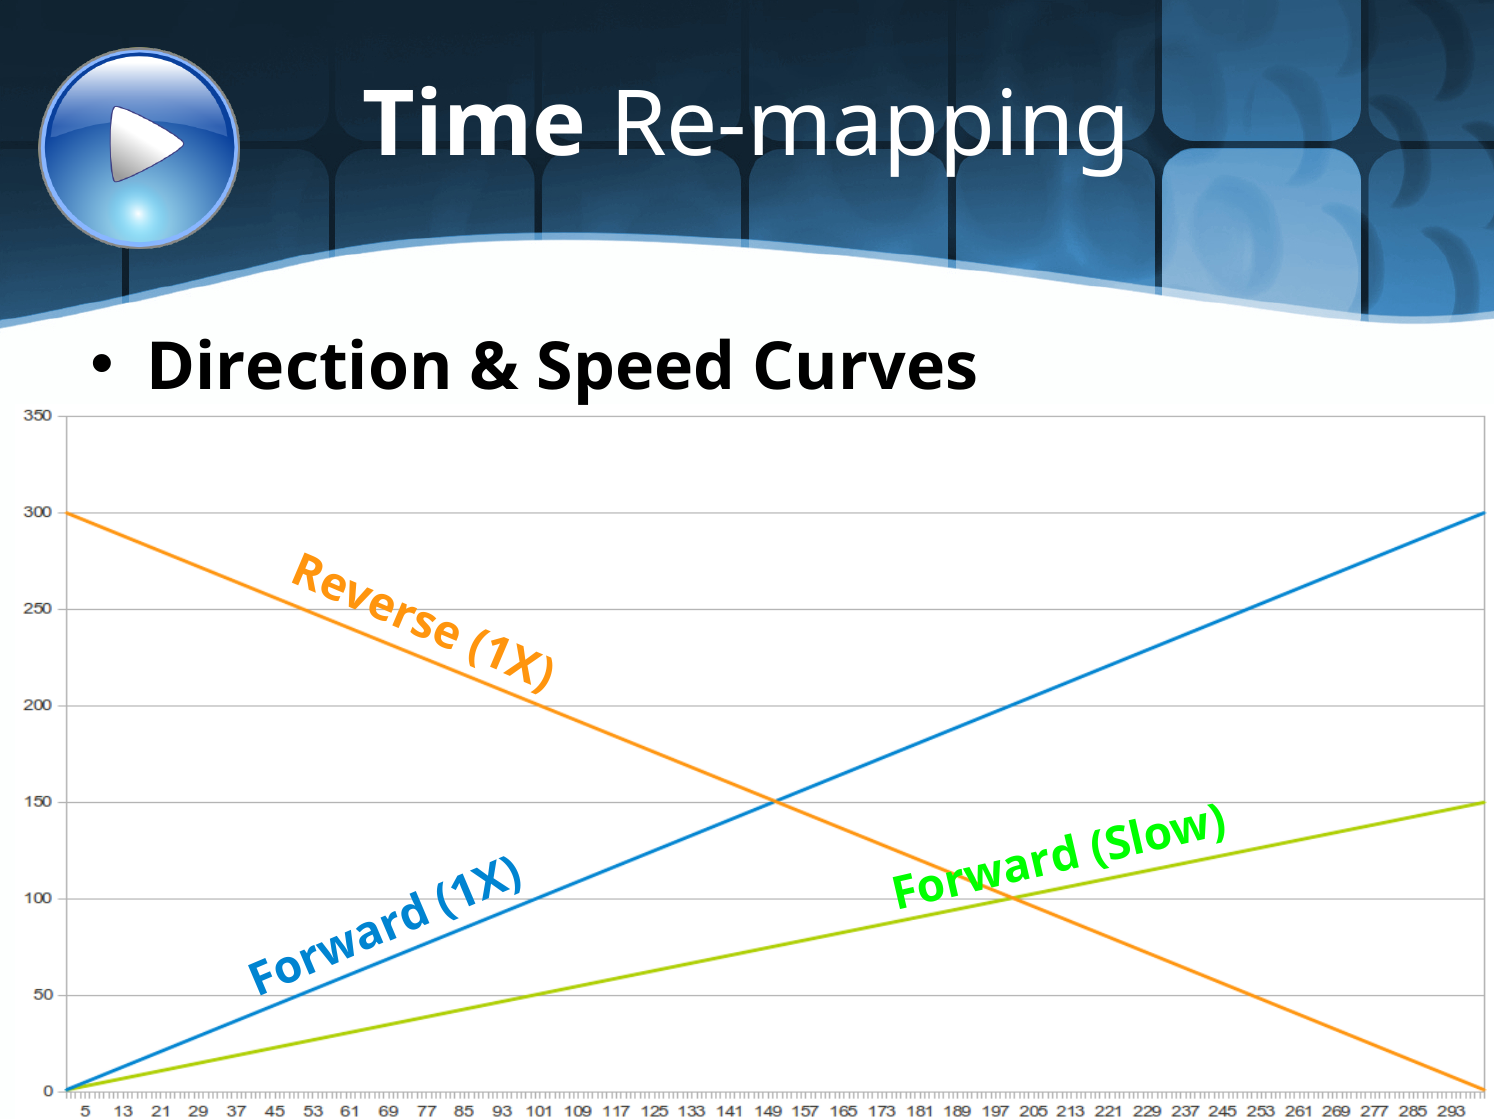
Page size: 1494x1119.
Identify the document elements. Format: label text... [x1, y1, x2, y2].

title Time Re-mapping [74, 25, 1420, 213]
list Forward (Slow) [870, 761, 1320, 931]
picture [0, 0, 1494, 1119]
list Forward (1X) [222, 780, 660, 1019]
list Reverse (1X) [268, 526, 706, 766]
list Direction & Speed Curves [75, 315, 1420, 1097]
